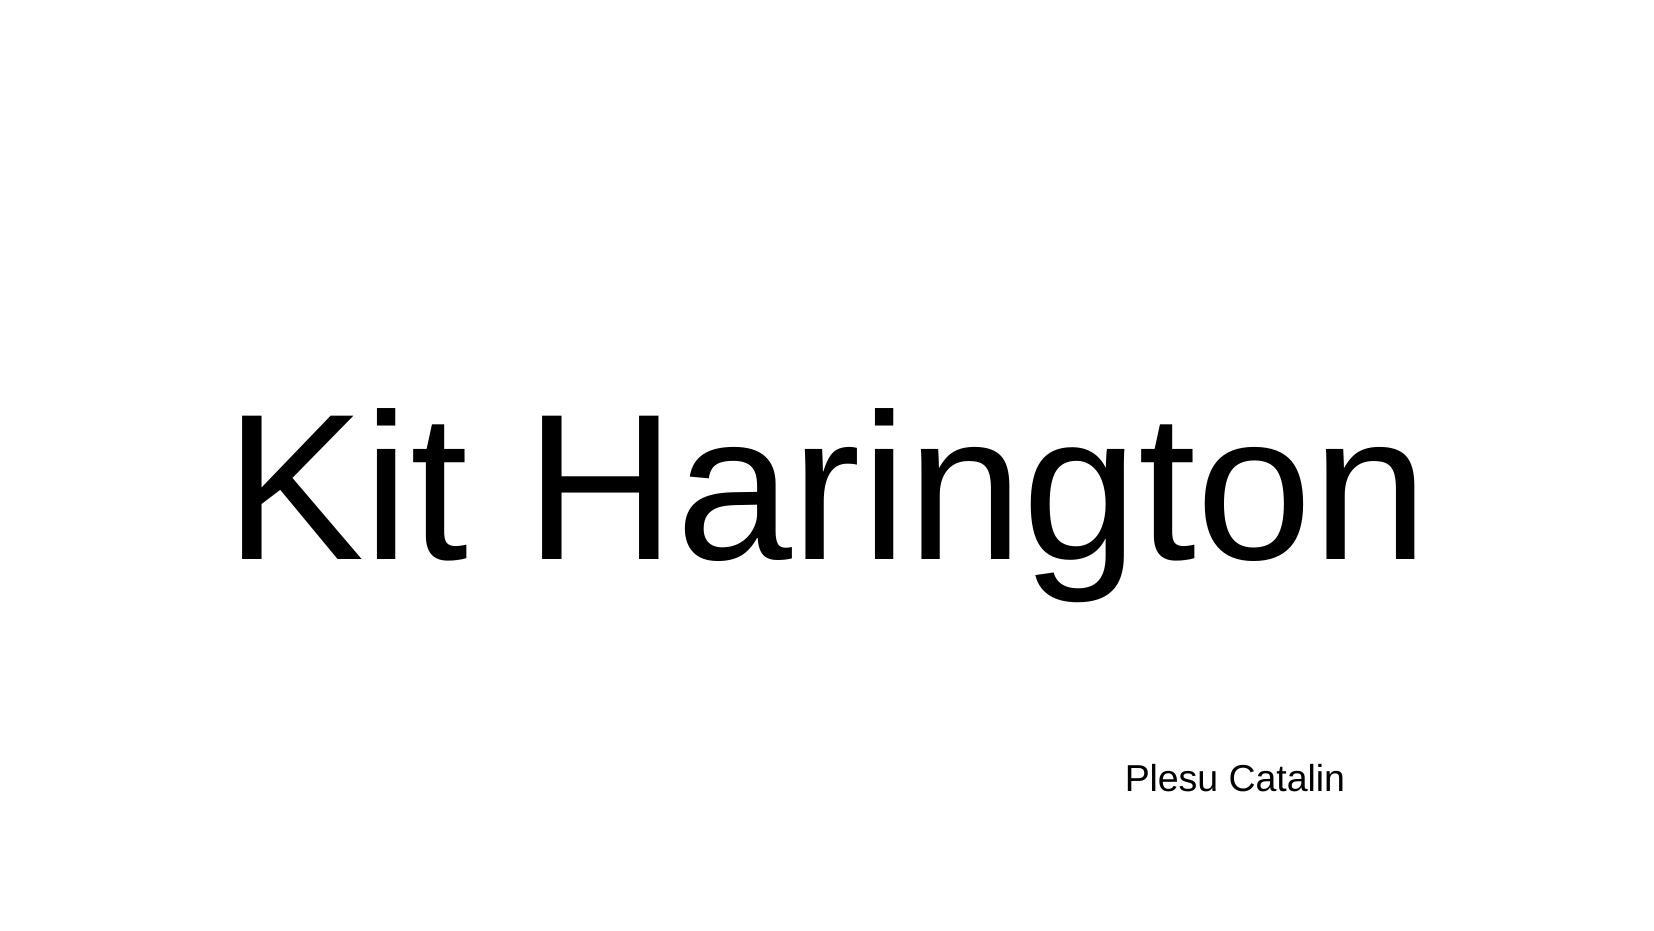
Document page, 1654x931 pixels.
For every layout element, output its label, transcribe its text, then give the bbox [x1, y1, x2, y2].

text_box Plesu Catalin [1110, 750, 1542, 849]
subtitle Kit Harington [82, 217, 1571, 758]
